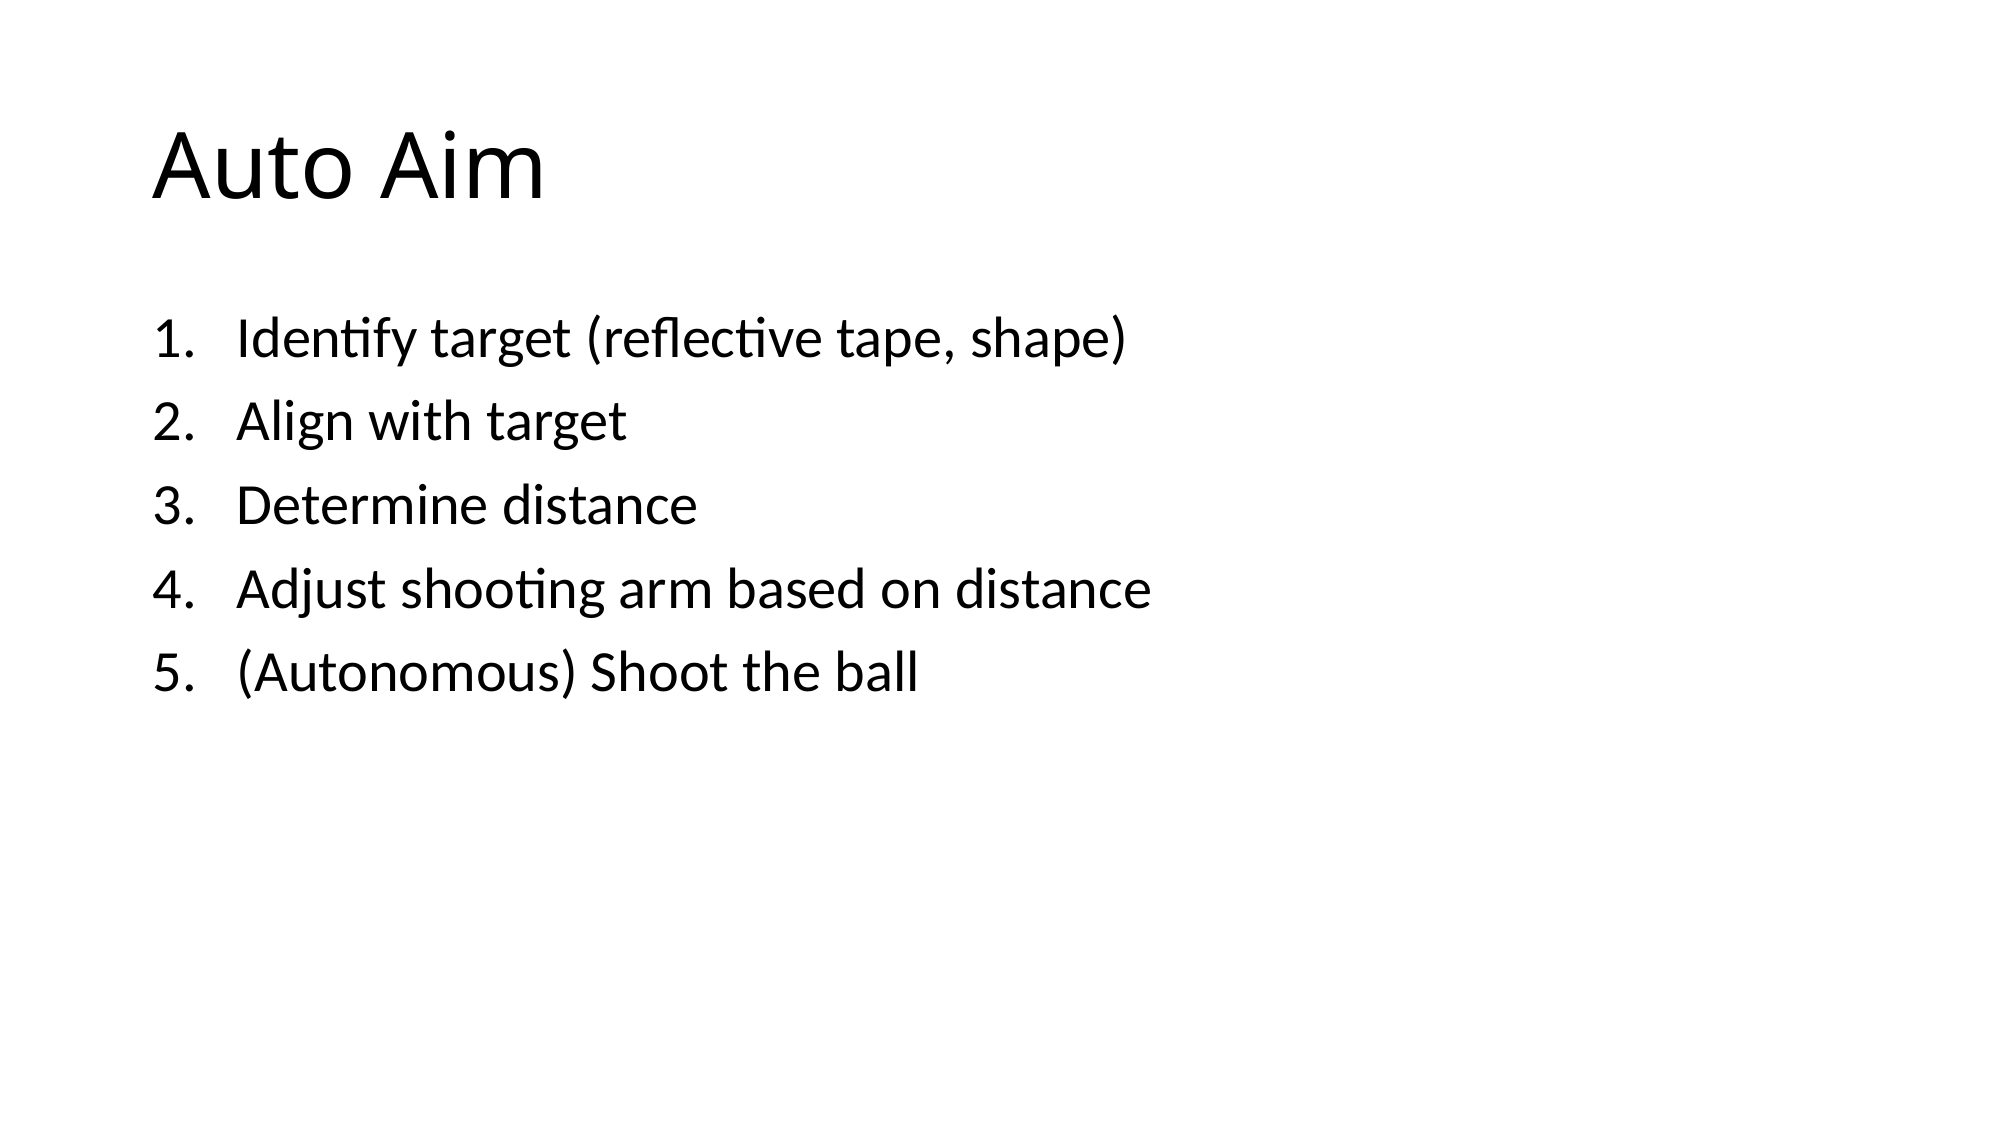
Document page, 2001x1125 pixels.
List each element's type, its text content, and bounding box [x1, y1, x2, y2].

list Identify target (reflective tape, shape) Align with target Determine distance Adjust shooting arm based on distance (Autonomous) Shoot the ball [137, 299, 1863, 1014]
title Auto Aim [137, 59, 1863, 278]
